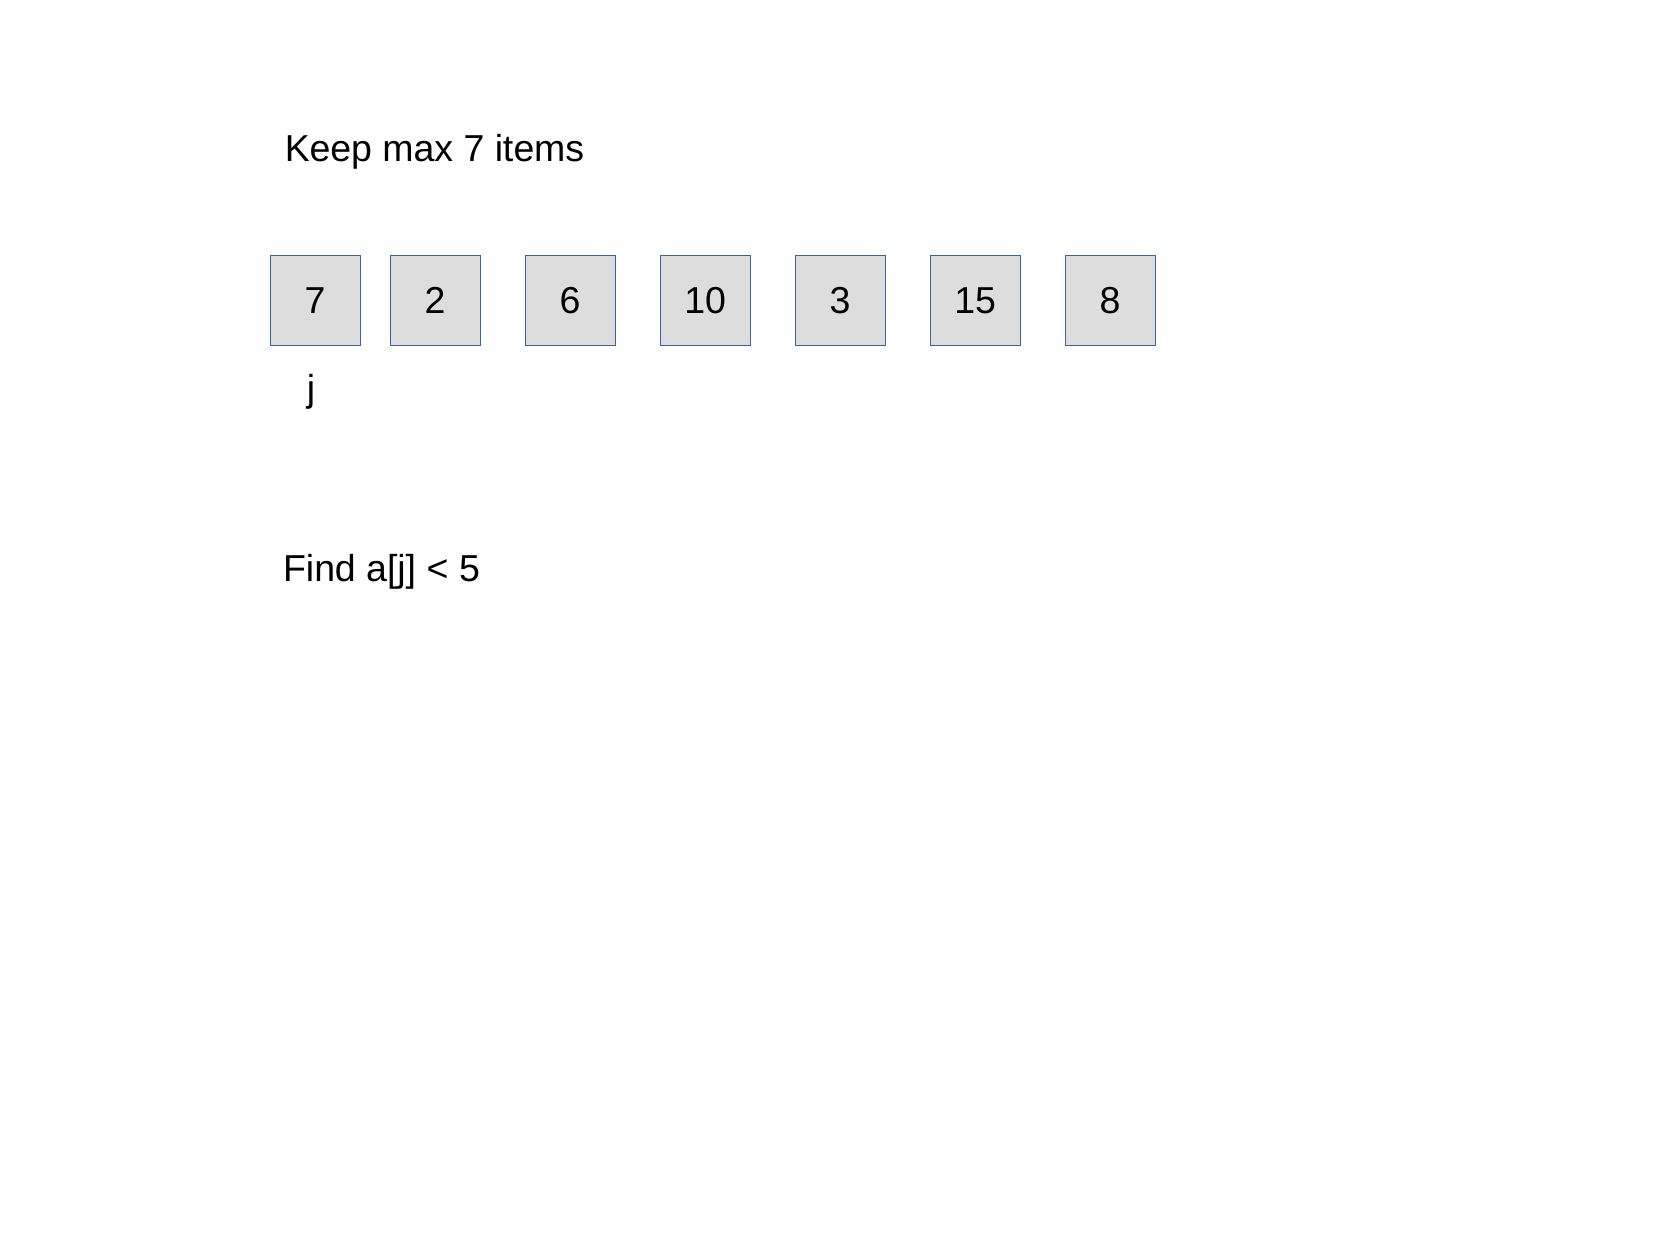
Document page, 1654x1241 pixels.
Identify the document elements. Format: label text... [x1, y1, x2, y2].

text_box 6 [525, 255, 616, 346]
text_box 3 [795, 255, 886, 346]
text_box j [292, 360, 331, 417]
text_box 10 [660, 255, 751, 346]
text_box 2 [390, 255, 481, 346]
text_box 8 [1065, 255, 1156, 346]
text_box Keep max 7 items [270, 120, 600, 177]
text_box 15 [930, 255, 1021, 346]
text_box 7 [270, 255, 361, 346]
text_box Find a[j] < 5 [268, 540, 496, 597]
